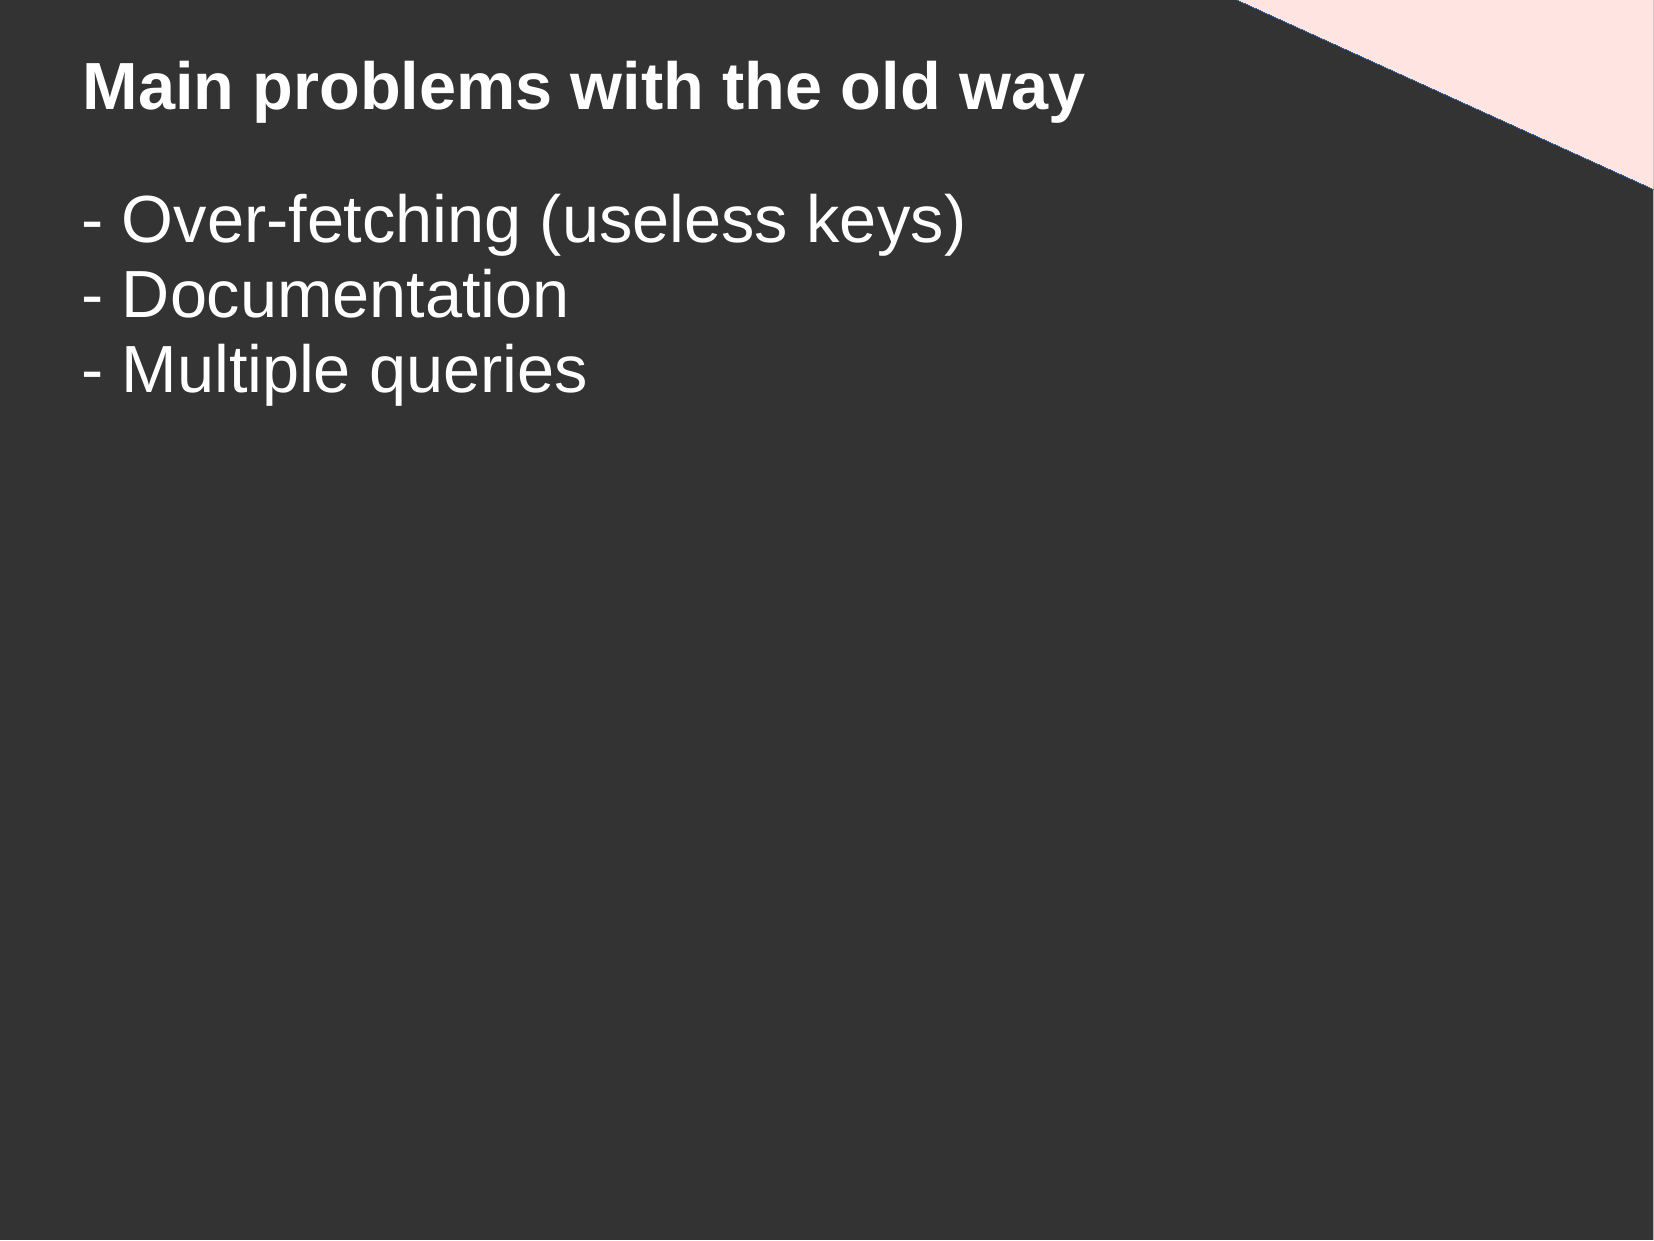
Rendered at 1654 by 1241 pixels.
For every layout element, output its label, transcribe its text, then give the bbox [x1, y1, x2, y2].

title - Over-fetching (useless keys) - Documentation - Multiple queries [81, 182, 1621, 835]
text_box [1237, 0, 1654, 190]
title Main problems with the old way [82, 49, 1569, 152]
